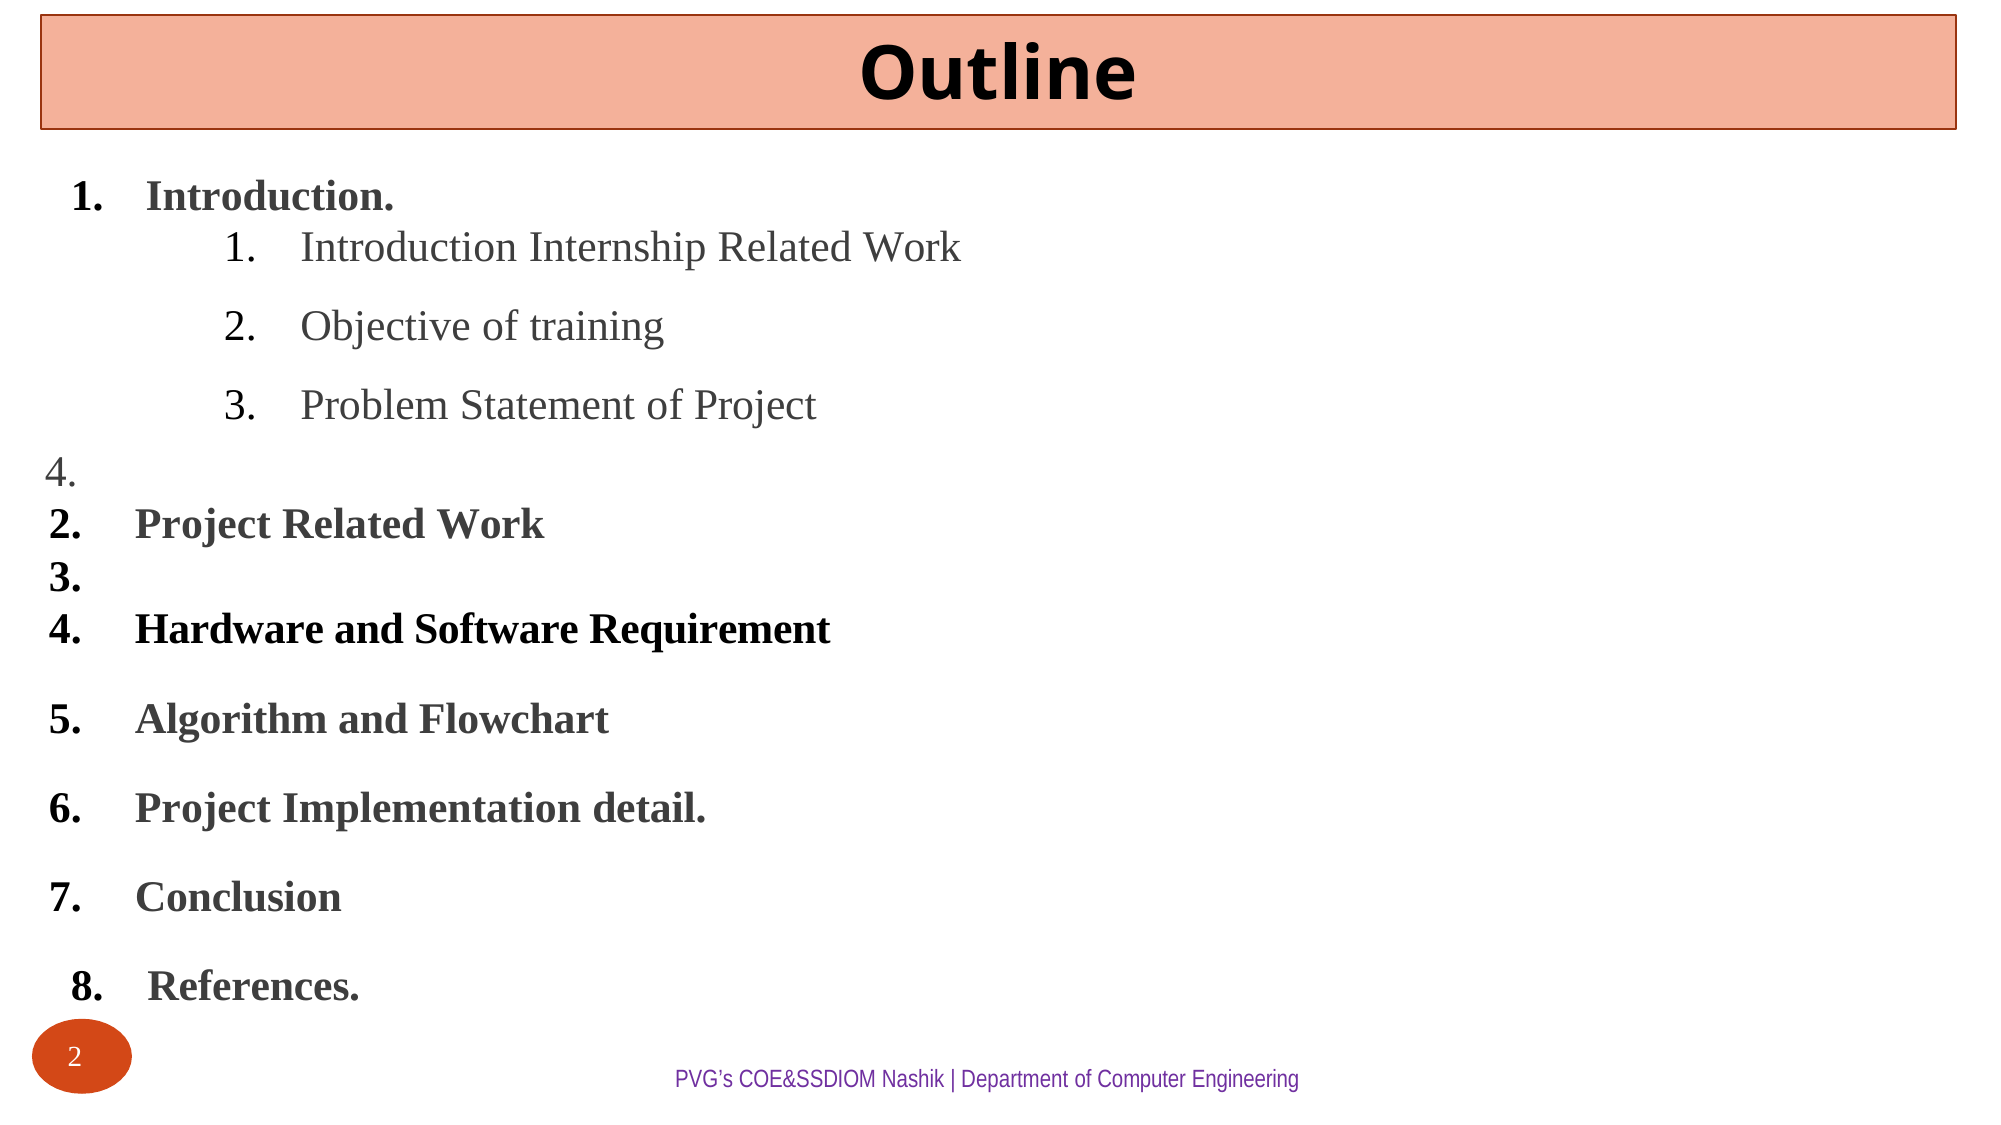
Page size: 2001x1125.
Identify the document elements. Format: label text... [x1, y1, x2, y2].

slide_number 2 [61, 1038, 105, 1076]
text_box [31, 1018, 132, 1094]
title Outline [40, 15, 1956, 130]
text_box Introduction. Introduction Internship Related Work Objective of training Problem Statement of Project Project Related Work Hardware and Software Requirement Algorithm and Flowchart Project Implementation detail. Conclusion References. [44, 165, 1209, 1024]
footer PVG’s COE&SSDIOM Nashik | Department of Computer Engineering [672, 1061, 1306, 1095]
